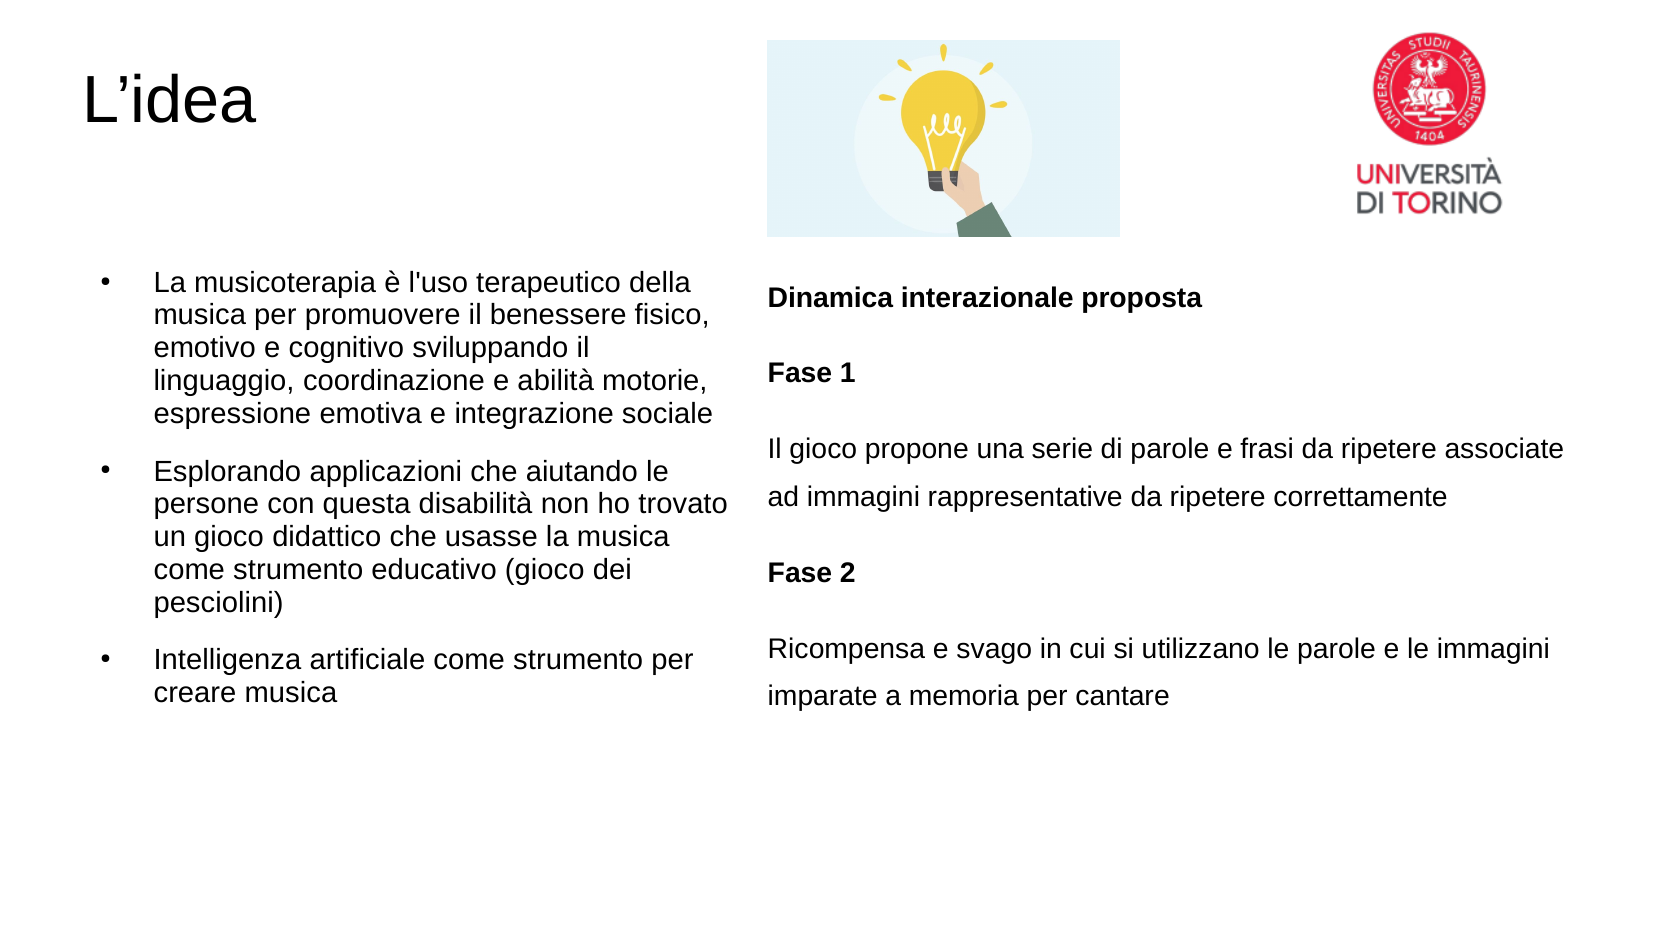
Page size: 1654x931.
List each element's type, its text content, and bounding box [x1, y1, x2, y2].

list La musicoterapia è l'uso terapeutico della musica per promuovere il benessere fisico, emotivo e cognitivo sviluppando il linguaggio, coordinazione e abilità motorie, espressione emotiva e integrazione sociale Esplorando applicazioni che aiutando le persone con questa disabilità non ho trovato un gioco didattico che usasse la musica come strumento educativo (gioco dei pesciolini) Intelligenza artificiale come strumento per creare musica [82, 265, 739, 758]
picture [767, 40, 1120, 237]
list Dinamica interazionale proposta Fase 1 Il gioco propone una serie di parole e frasi da ripetere associate ad immagini rappresentative da ripetere correttamente Fase 2 Ricompensa e svago in cui si utilizzano le parole e le immagini imparate a memoria per cantare [767, 265, 1565, 758]
picture [1299, 0, 1549, 237]
title L’idea [82, 37, 1182, 237]
